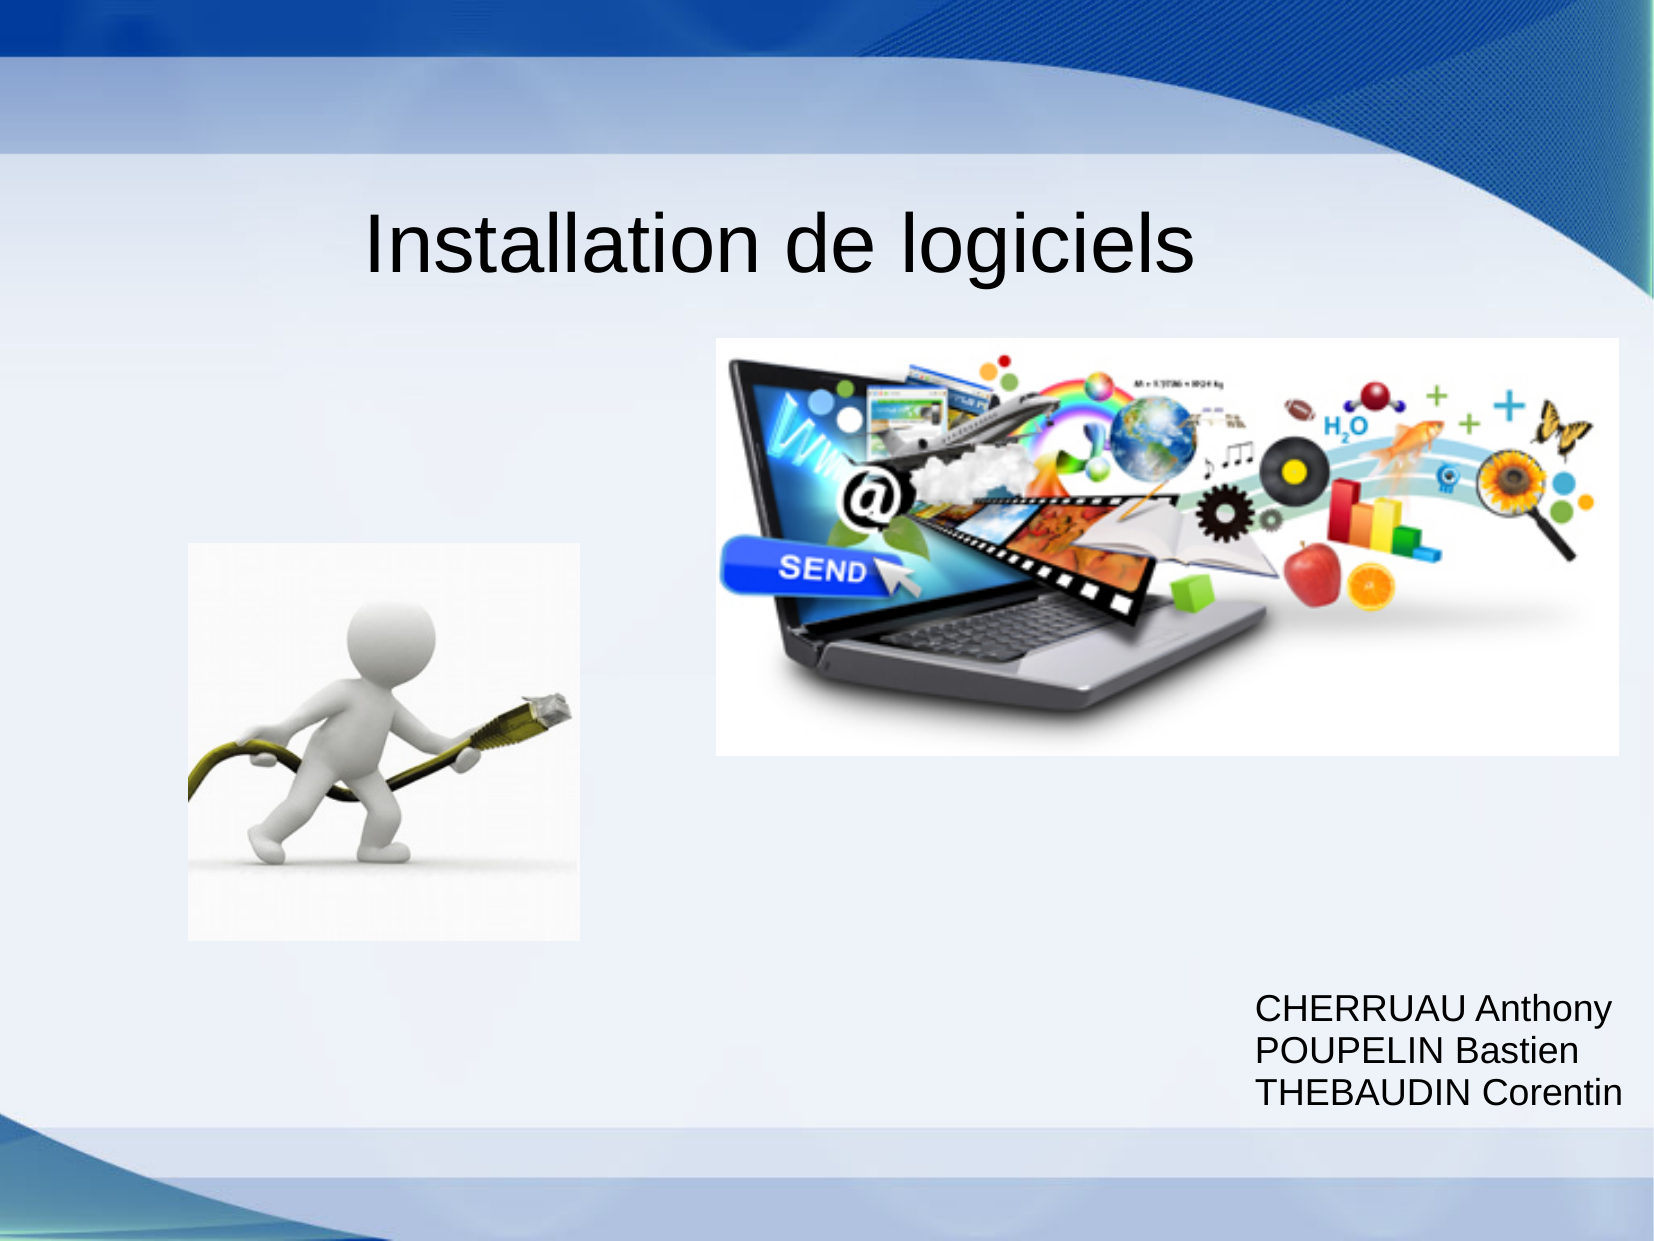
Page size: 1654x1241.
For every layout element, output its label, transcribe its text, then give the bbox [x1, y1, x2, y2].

text_box CHERRUAU Anthony POUPELIN Bastien THEBAUDIN Corentin [1240, 980, 1642, 1164]
picture [0, 0, 1654, 1241]
text_box Installation de logiciels [236, 144, 1325, 343]
